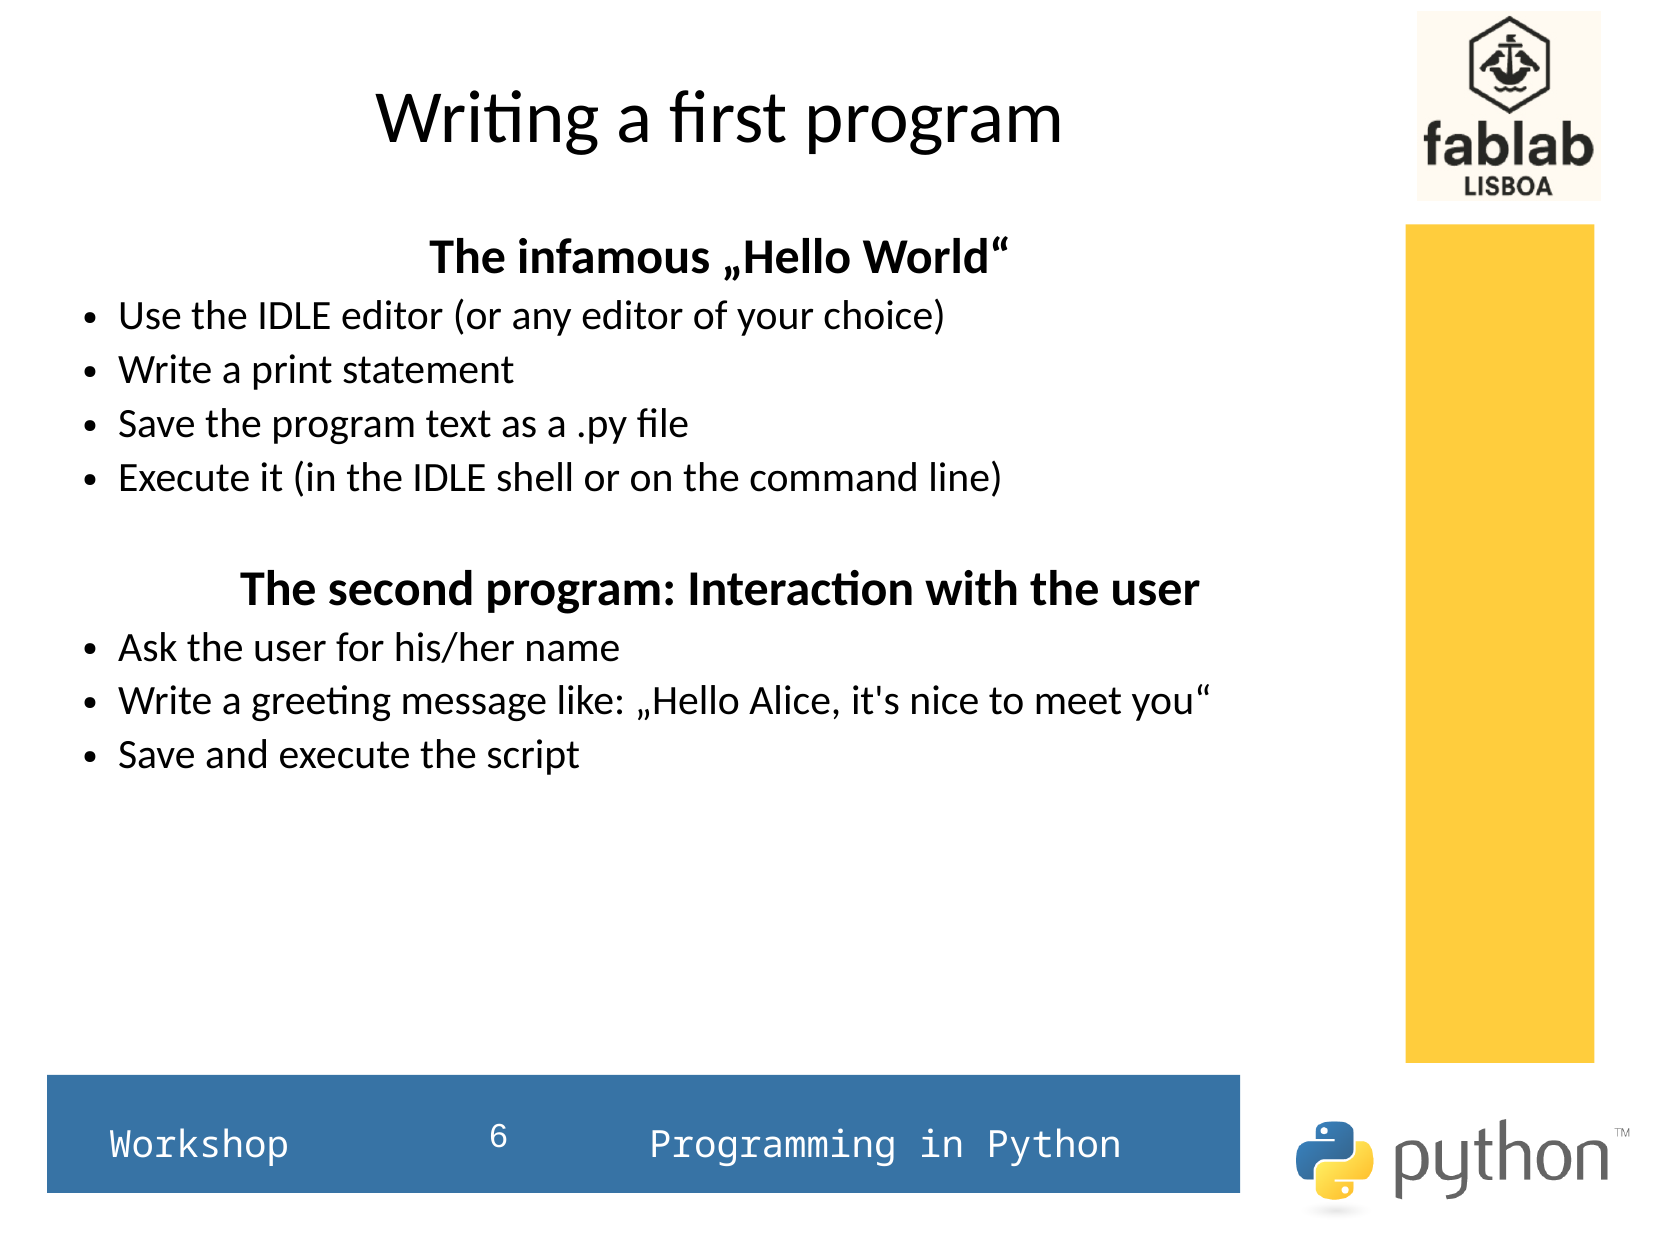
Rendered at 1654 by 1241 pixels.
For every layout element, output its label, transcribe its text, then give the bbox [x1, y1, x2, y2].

text_box Workshop Programming in Python [94, 1110, 1182, 1213]
text_box [47, 1074, 1241, 1193]
text_box [1405, 224, 1595, 1063]
picture [1417, 11, 1601, 201]
subtitle The infamous „Hello World“ Use the IDLE editor (or any editor of your choice) Write a print statement Save the program text as a .py file Execute it (in the IDLE shell or on the command line) The second program: Interaction with the user Ask the user for his/her name Write a greeting message like: „Hello Alice, it's nice to meet you“ Save and execute the script [82, 236, 1359, 1034]
picture [1240, 1098, 1654, 1241]
title Writing a first program [82, 49, 1358, 198]
